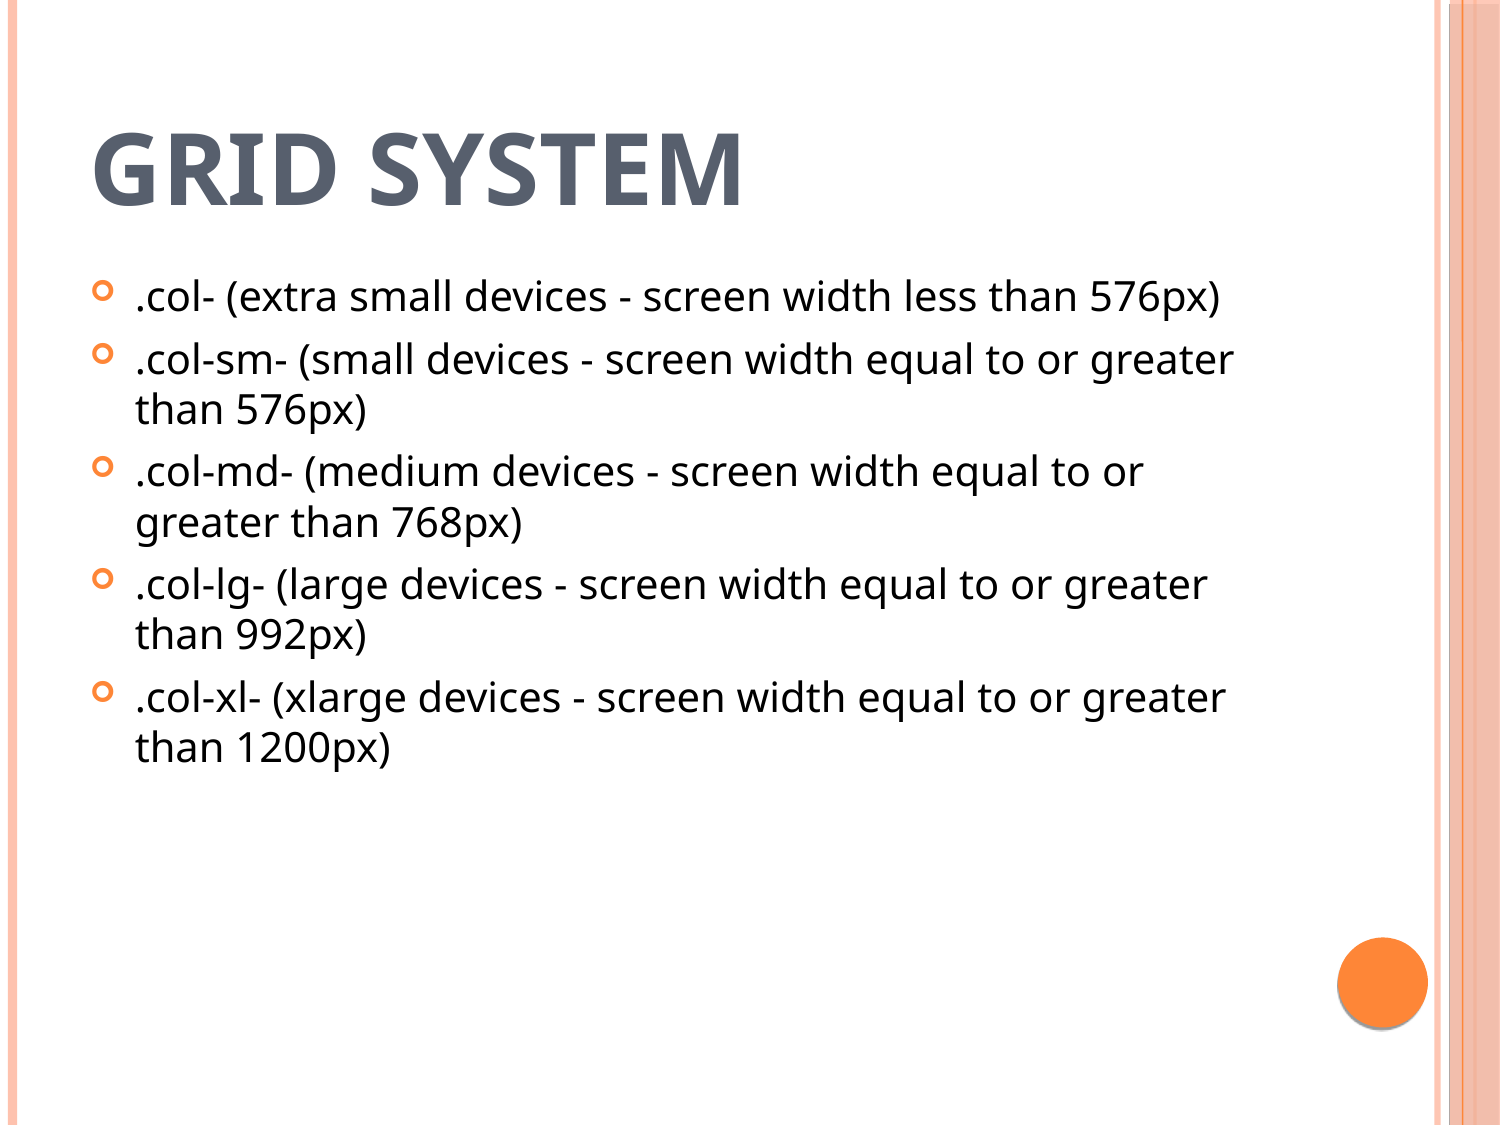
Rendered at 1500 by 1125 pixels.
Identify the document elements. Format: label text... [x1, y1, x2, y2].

title Grid System [75, 45, 1300, 233]
list .col- (extra small devices - screen width less than 576px) .col-sm- (small devices - screen width equal to or greater than 576px) .col-md- (medium devices - screen width equal to or greater than 768px) .col-lg- (large devices - screen width equal to or greater than 992px) .col-xl- (xlarge devices - screen width equal to or greater than 1200px) [75, 262, 1300, 1062]
